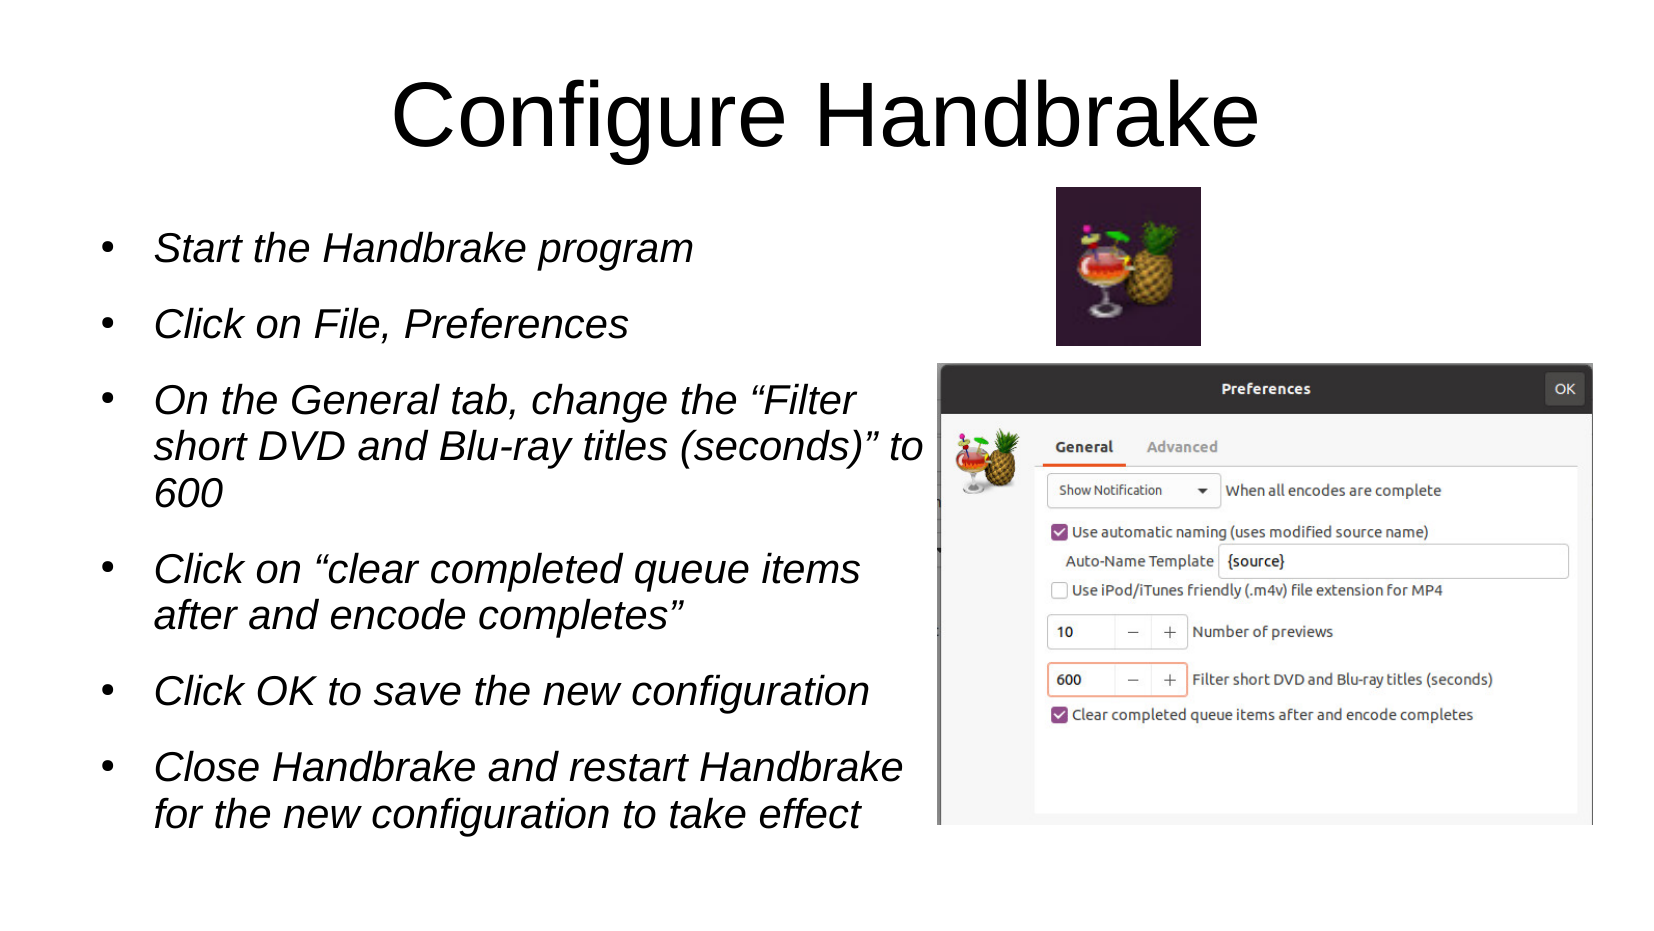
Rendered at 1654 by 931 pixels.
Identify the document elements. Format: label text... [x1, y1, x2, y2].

picture [1056, 187, 1201, 347]
list Start the Handbrake program Click on File, Preferences On the General tab, change the “Filter short DVD and Blu-ray titles (seconds)” to 600 Click on “clear completed queue items after and encode completes” Click OK to save the new configuration Close Handbrake and restart Handbrake for the new configuration to take effect [82, 224, 938, 848]
title Configure Handbrake [82, 37, 1571, 193]
picture [937, 363, 1593, 826]
